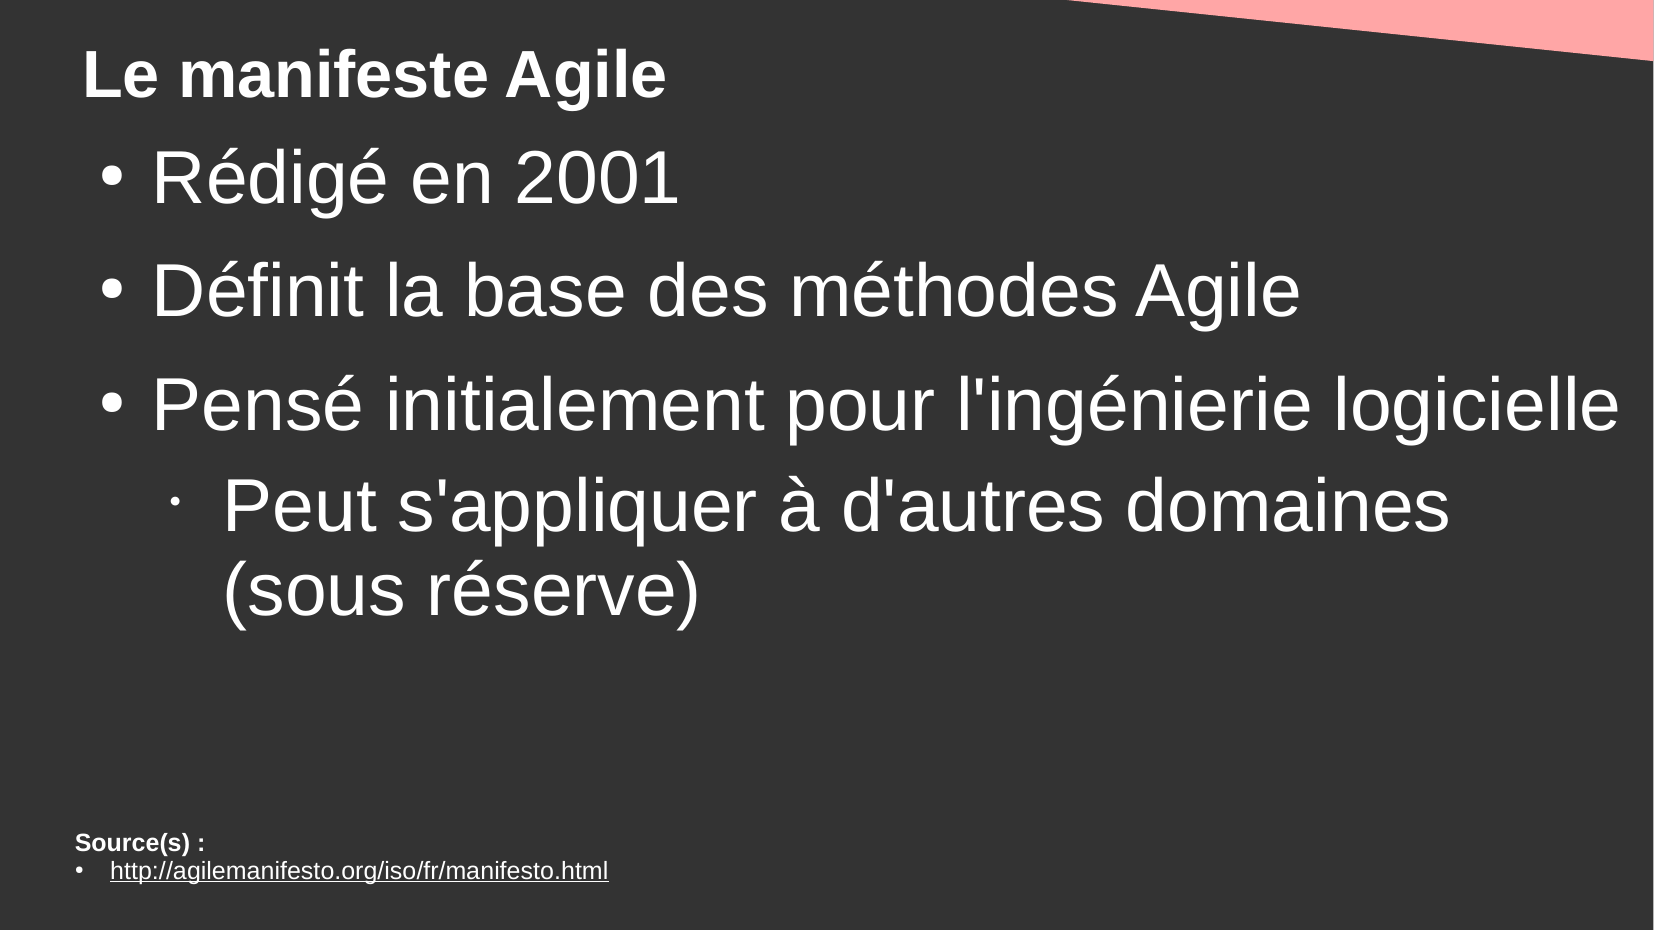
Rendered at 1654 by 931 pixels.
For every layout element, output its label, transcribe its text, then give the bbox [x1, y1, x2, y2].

title Le manifeste Agile [82, 37, 1571, 122]
text_box [1066, 0, 1654, 62]
text_box Source(s) : http://agilemanifesto.org/iso/fr/manifesto.html [59, 821, 1546, 920]
list Rédigé en 2001 Définit la base des méthodes Agile Pensé initialement pour l'ingénierie logicielle Peut s'appliquer à d'autres domaines (sous réserve) [80, 135, 1630, 822]
